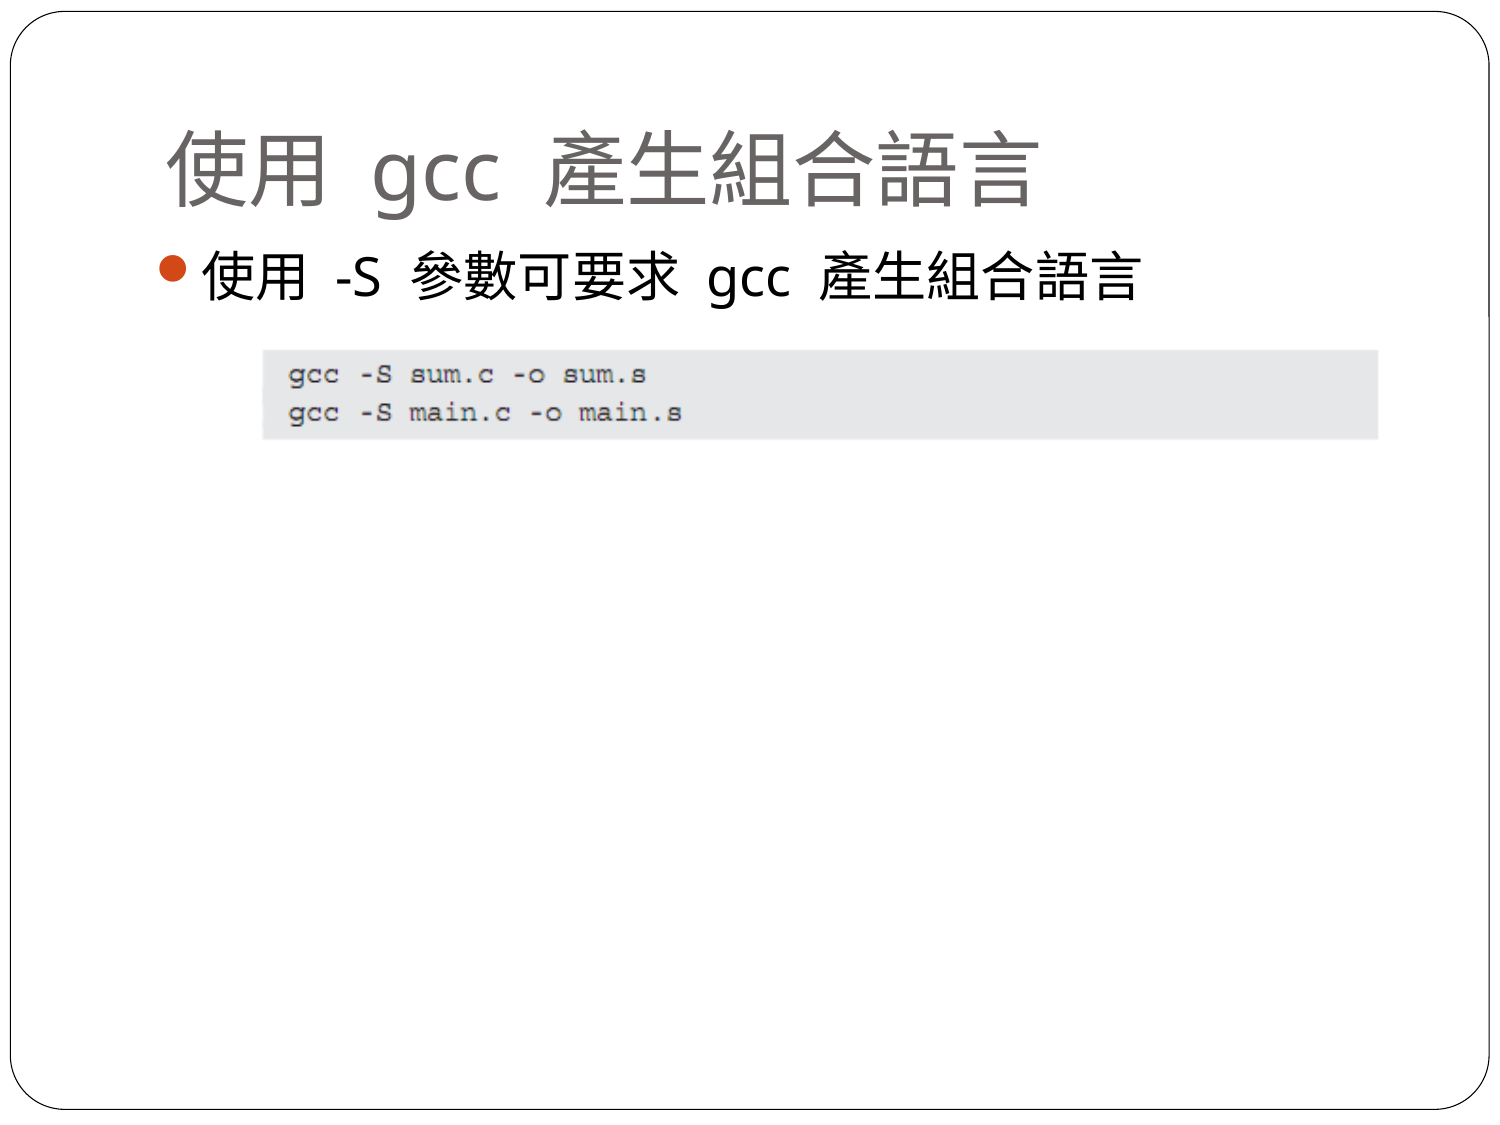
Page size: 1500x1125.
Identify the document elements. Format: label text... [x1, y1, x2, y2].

title 使用 gcc 產生組合語言 [150, 44, 1426, 233]
picture [257, 339, 1388, 446]
list 使用 -S 參數可要求 gcc 產生組合語言 [140, 234, 1416, 985]
